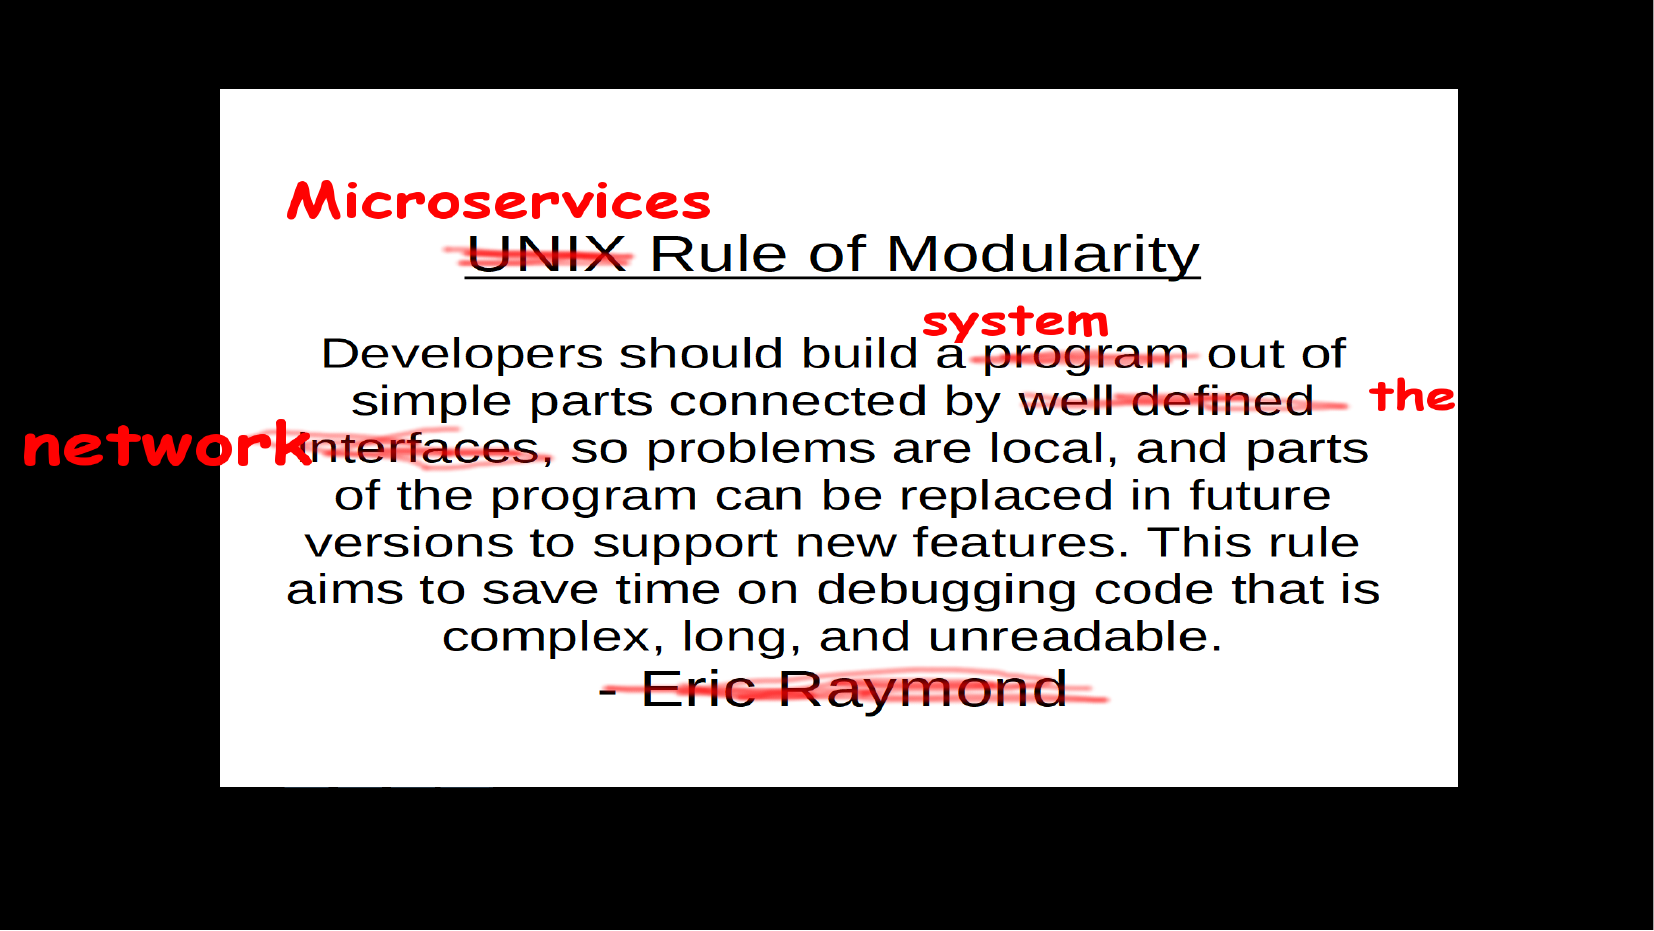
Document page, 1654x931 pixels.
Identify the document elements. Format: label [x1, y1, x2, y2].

picture [11, 89, 1590, 788]
